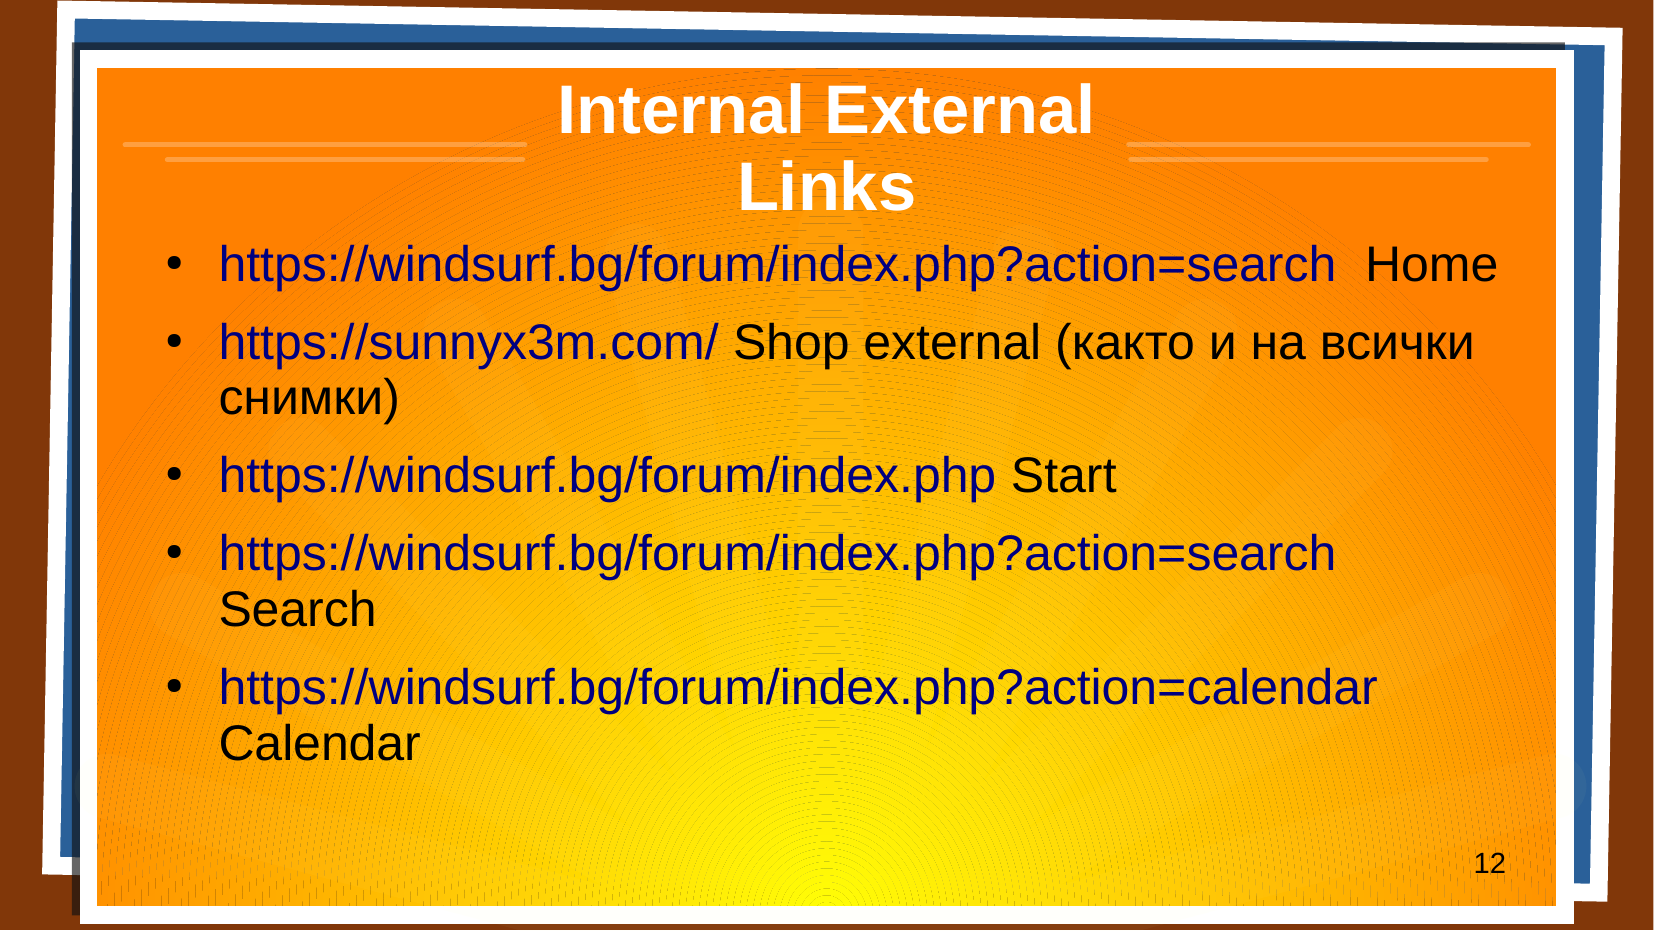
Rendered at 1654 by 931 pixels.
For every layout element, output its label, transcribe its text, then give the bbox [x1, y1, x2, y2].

title Internal External Links [531, 70, 1123, 225]
list https://windsurf.bg/forum/index.php?action=search Home https://sunnyx3m.com/ Shop external (както и на всички снимки) https://windsurf.bg/forum/index.php Start https://windsurf.bg/forum/index.php?action=search Search https://windsurf.bg/forum/index.php?action=calendar Calendar [147, 236, 1506, 827]
